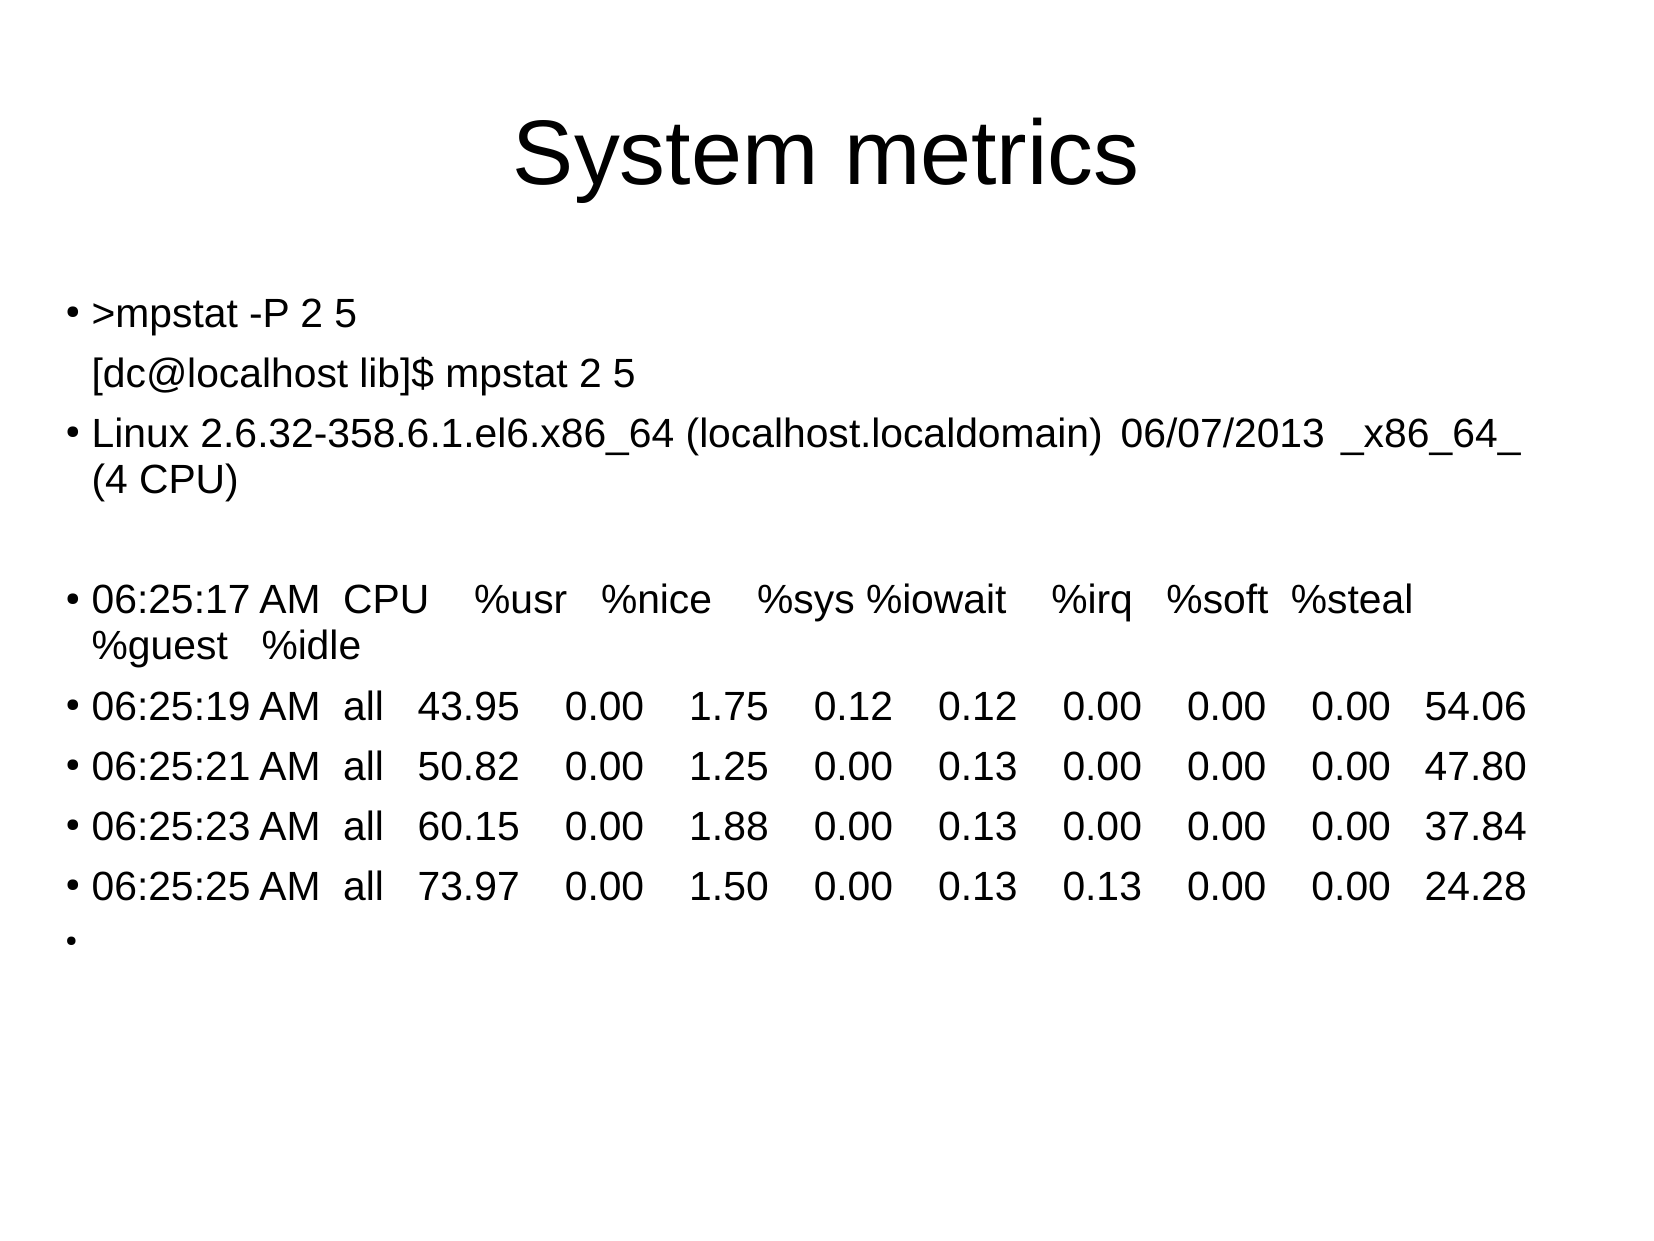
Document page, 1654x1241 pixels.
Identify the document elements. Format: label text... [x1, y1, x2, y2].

list >mpstat -P 2 5 [dc@localhost lib]$ mpstat 2 5 Linux 2.6.32-358.6.1.el6.x86_64 (localhost.localdomain) 06/07/2013 _x86_64_ (4 CPU) 06:25:17 AM CPU %usr %nice %sys %iowait %irq %soft %steal %guest %idle 06:25:19 AM all 43.95 0.00 1.75 0.12 0.12 0.00 0.00 0.00 54.06 06:25:21 AM all 50.82 0.00 1.25 0.00 0.13 0.00 0.00 0.00 47.80 06:25:23 AM all 60.15 0.00 1.88 0.00 0.13 0.00 0.00 0.00 37.84 06:25:25 AM all 73.97 0.00 1.50 0.00 0.13 0.13 0.00 0.00 24.28 [56, 290, 1546, 1010]
title System metrics [82, 49, 1571, 257]
